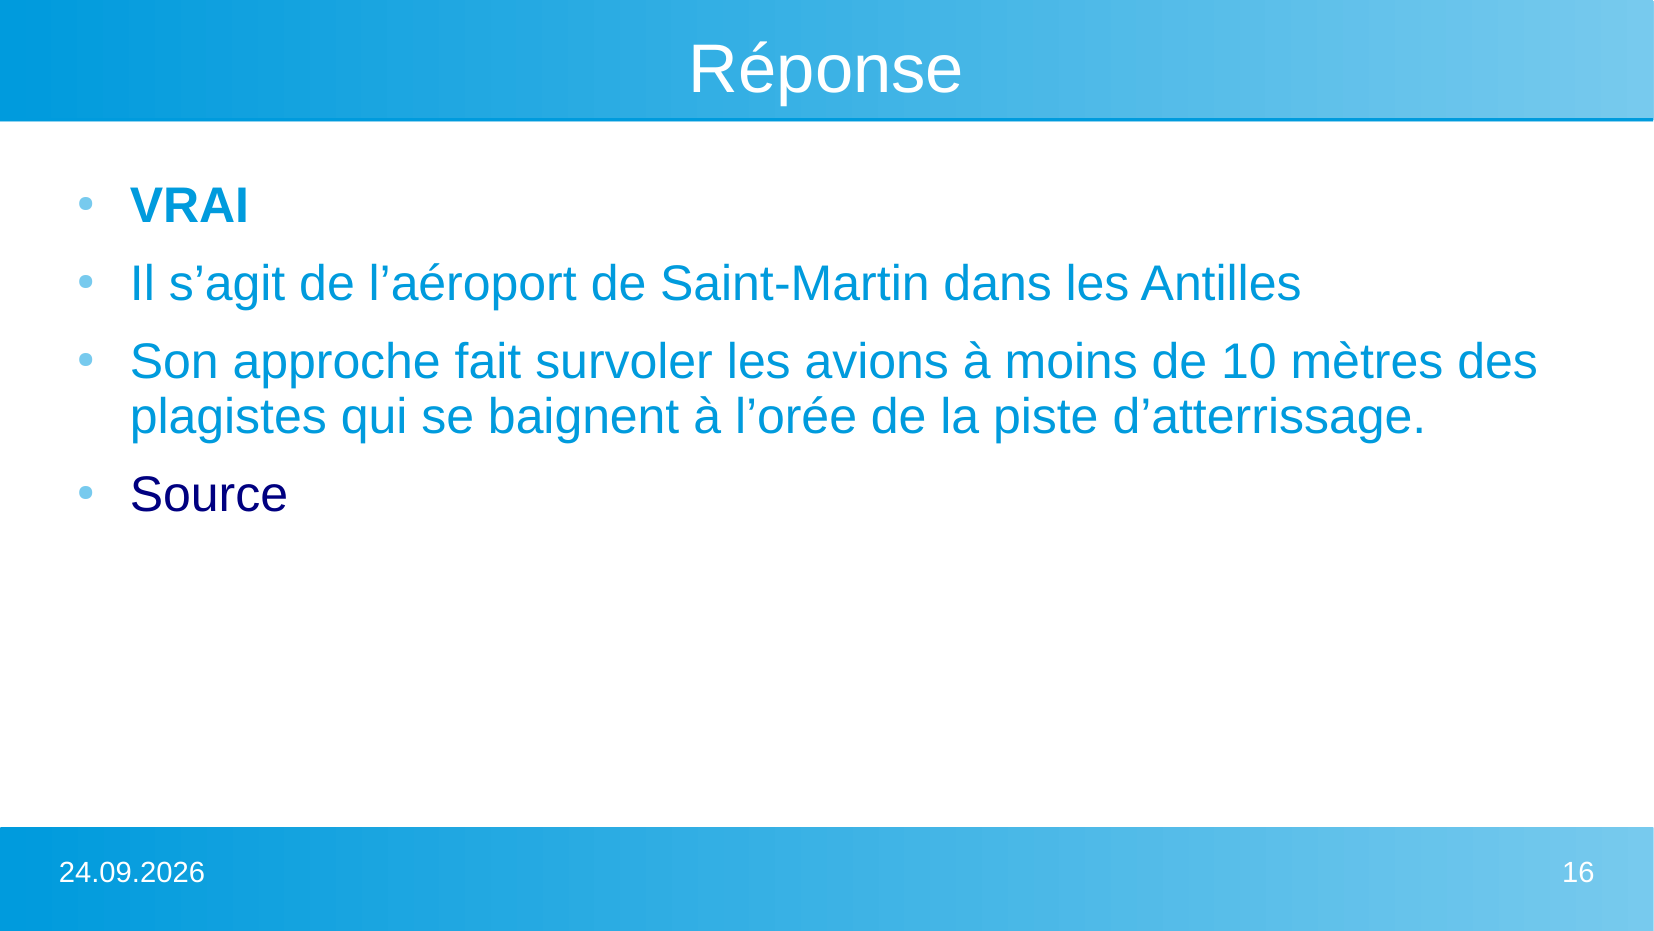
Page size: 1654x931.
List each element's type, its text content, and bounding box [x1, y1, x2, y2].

list VRAI Il s’agit de l’aéroport de Saint-Martin dans les Antilles Son approche fait survoler les avions à moins de 10 mètres des plagistes qui se baignent à l’orée de la piste d’atterrissage. Source [59, 177, 1595, 768]
title Réponse [59, 29, 1595, 108]
